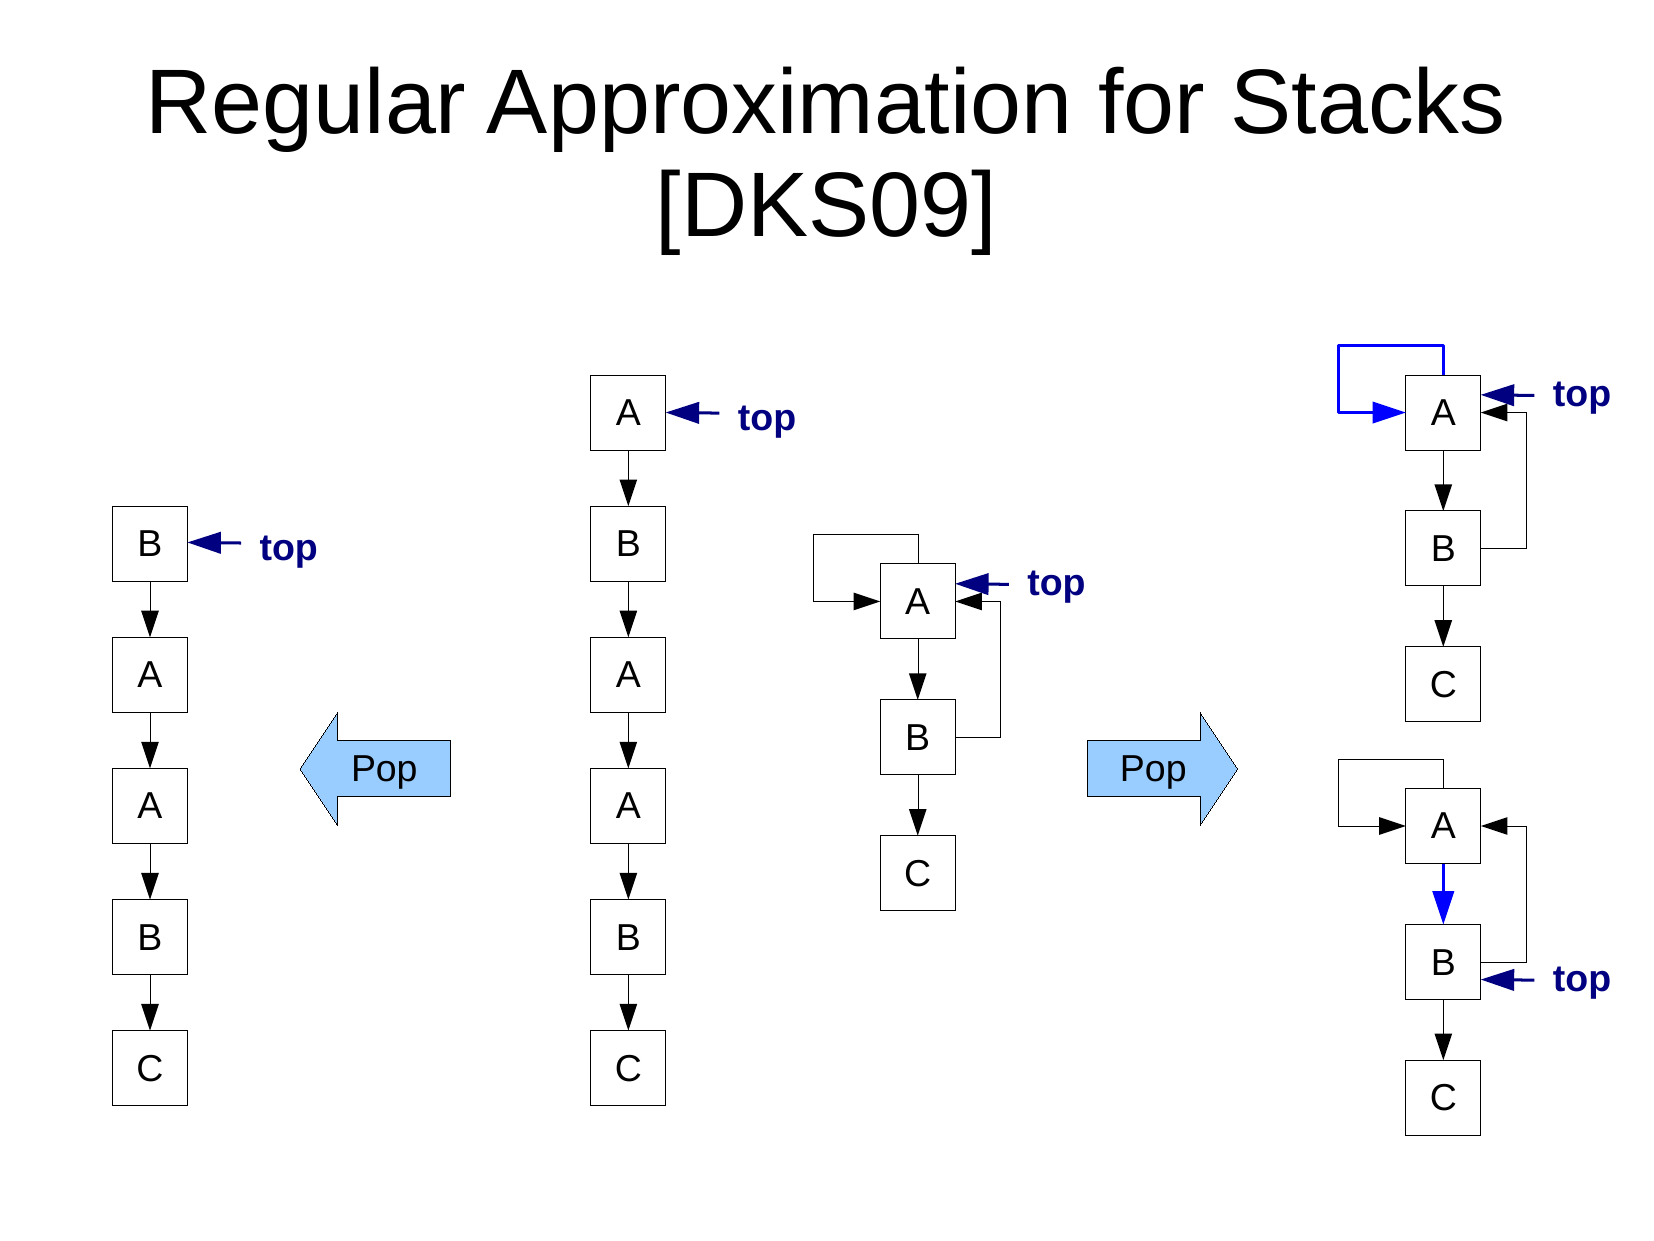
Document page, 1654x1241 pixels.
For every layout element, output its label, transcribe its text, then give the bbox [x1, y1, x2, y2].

text_box B [112, 506, 188, 582]
text_box A [1405, 788, 1481, 864]
text_box top [1538, 950, 1651, 1007]
text_box A [112, 768, 188, 844]
text_box A [590, 375, 666, 451]
text_box B [880, 699, 956, 775]
text_box Pop [300, 712, 451, 826]
text_box top [723, 388, 836, 446]
text_box top [1012, 554, 1126, 612]
text_box C [112, 1030, 188, 1106]
text_box C [880, 835, 956, 911]
text_box B [112, 899, 188, 975]
text_box top [1538, 365, 1651, 423]
text_box B [590, 506, 666, 582]
text_box A [880, 563, 956, 639]
text_box B [1405, 510, 1481, 586]
text_box A [112, 637, 188, 713]
text_box Pop [1087, 712, 1238, 826]
text_box A [590, 637, 666, 713]
text_box C [590, 1030, 666, 1106]
text_box C [1405, 1060, 1481, 1136]
text_box C [1405, 646, 1481, 722]
title Regular Approximation for Stacks [DKS09] [82, 49, 1571, 257]
text_box A [1405, 375, 1481, 451]
text_box A [590, 768, 666, 844]
text_box B [590, 899, 666, 975]
text_box B [1405, 924, 1481, 1000]
text_box top [244, 518, 358, 576]
